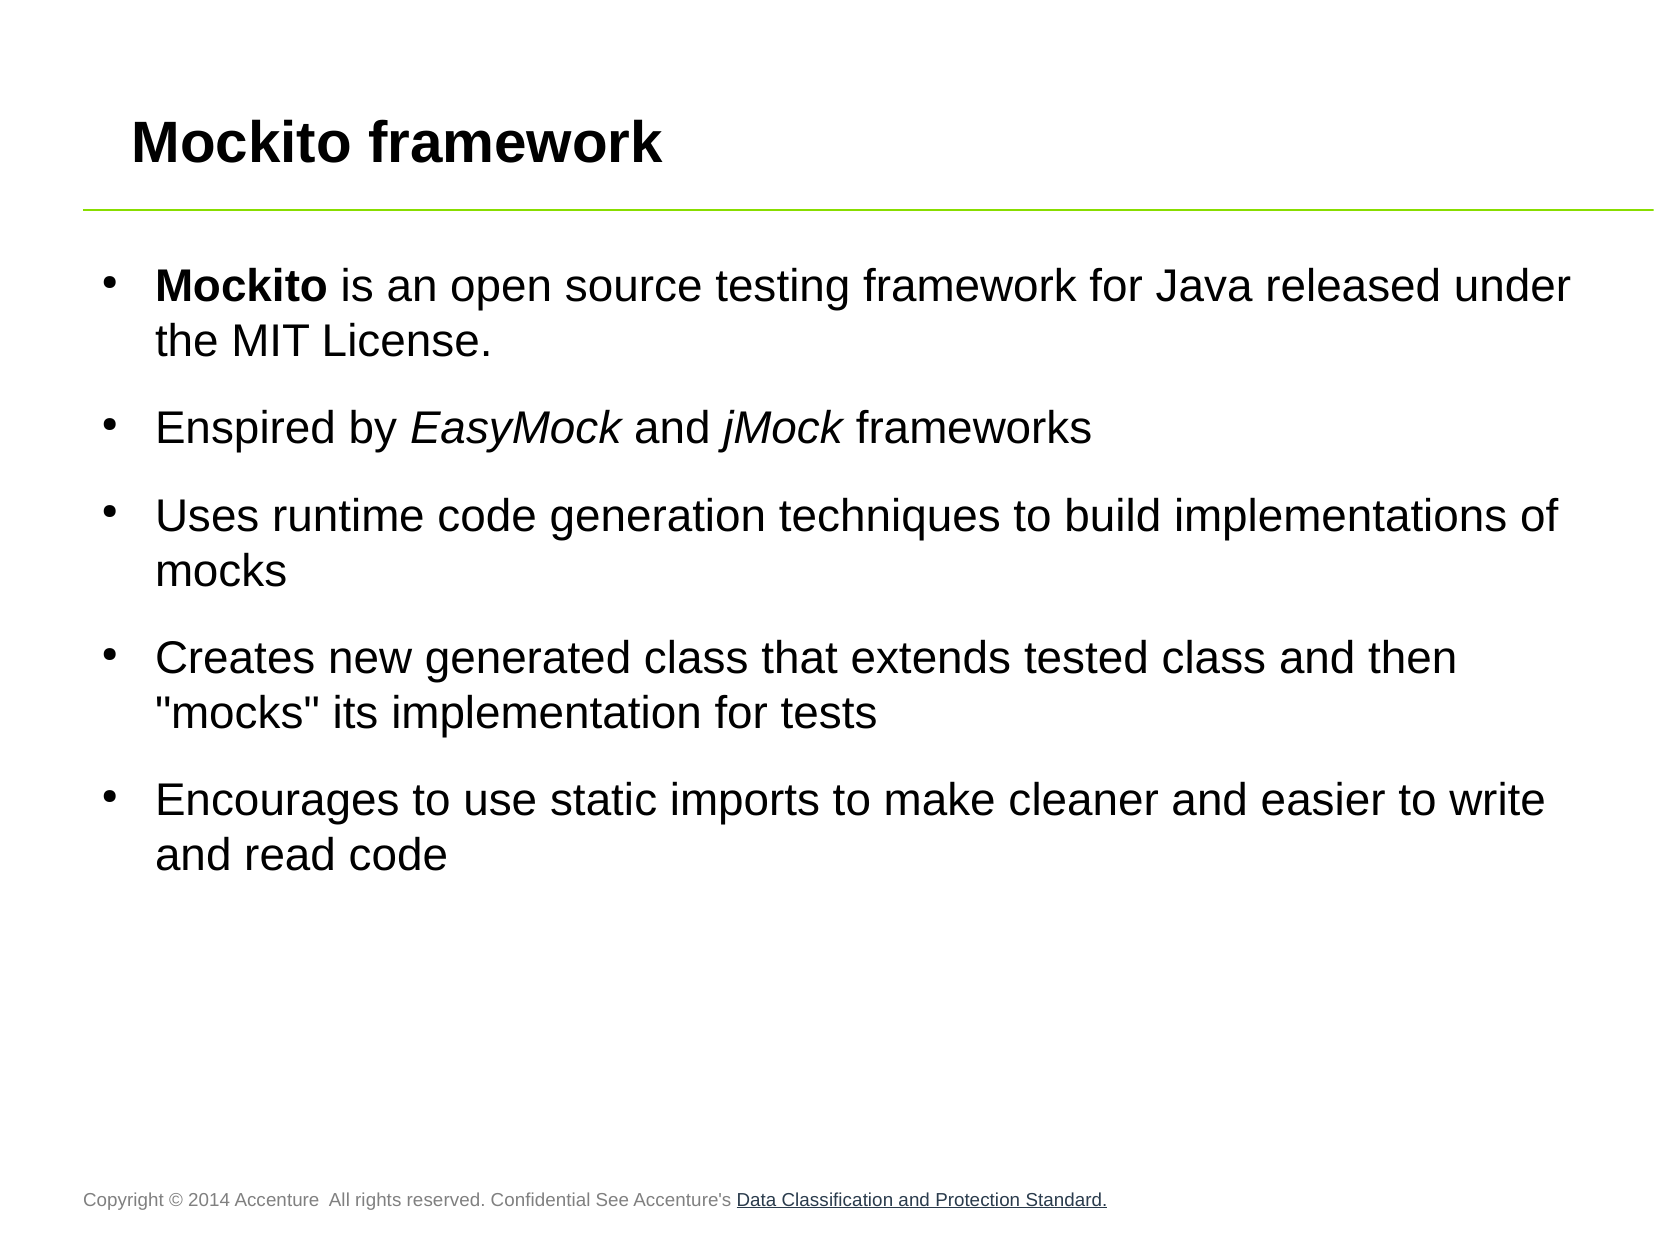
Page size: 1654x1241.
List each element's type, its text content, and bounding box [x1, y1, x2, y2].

title Mockito framework [81, 68, 1654, 211]
list Mockito is an open source testing framework for Java released under the MIT License. Enspired by EasyMock and jMock frameworks Uses runtime code generation techniques to build implementations of mocks Creates new generated class that extends tested class and then "mocks" its implementation for tests Encourages to use static imports to make cleaner and easier to write and read code [84, 255, 1573, 1166]
